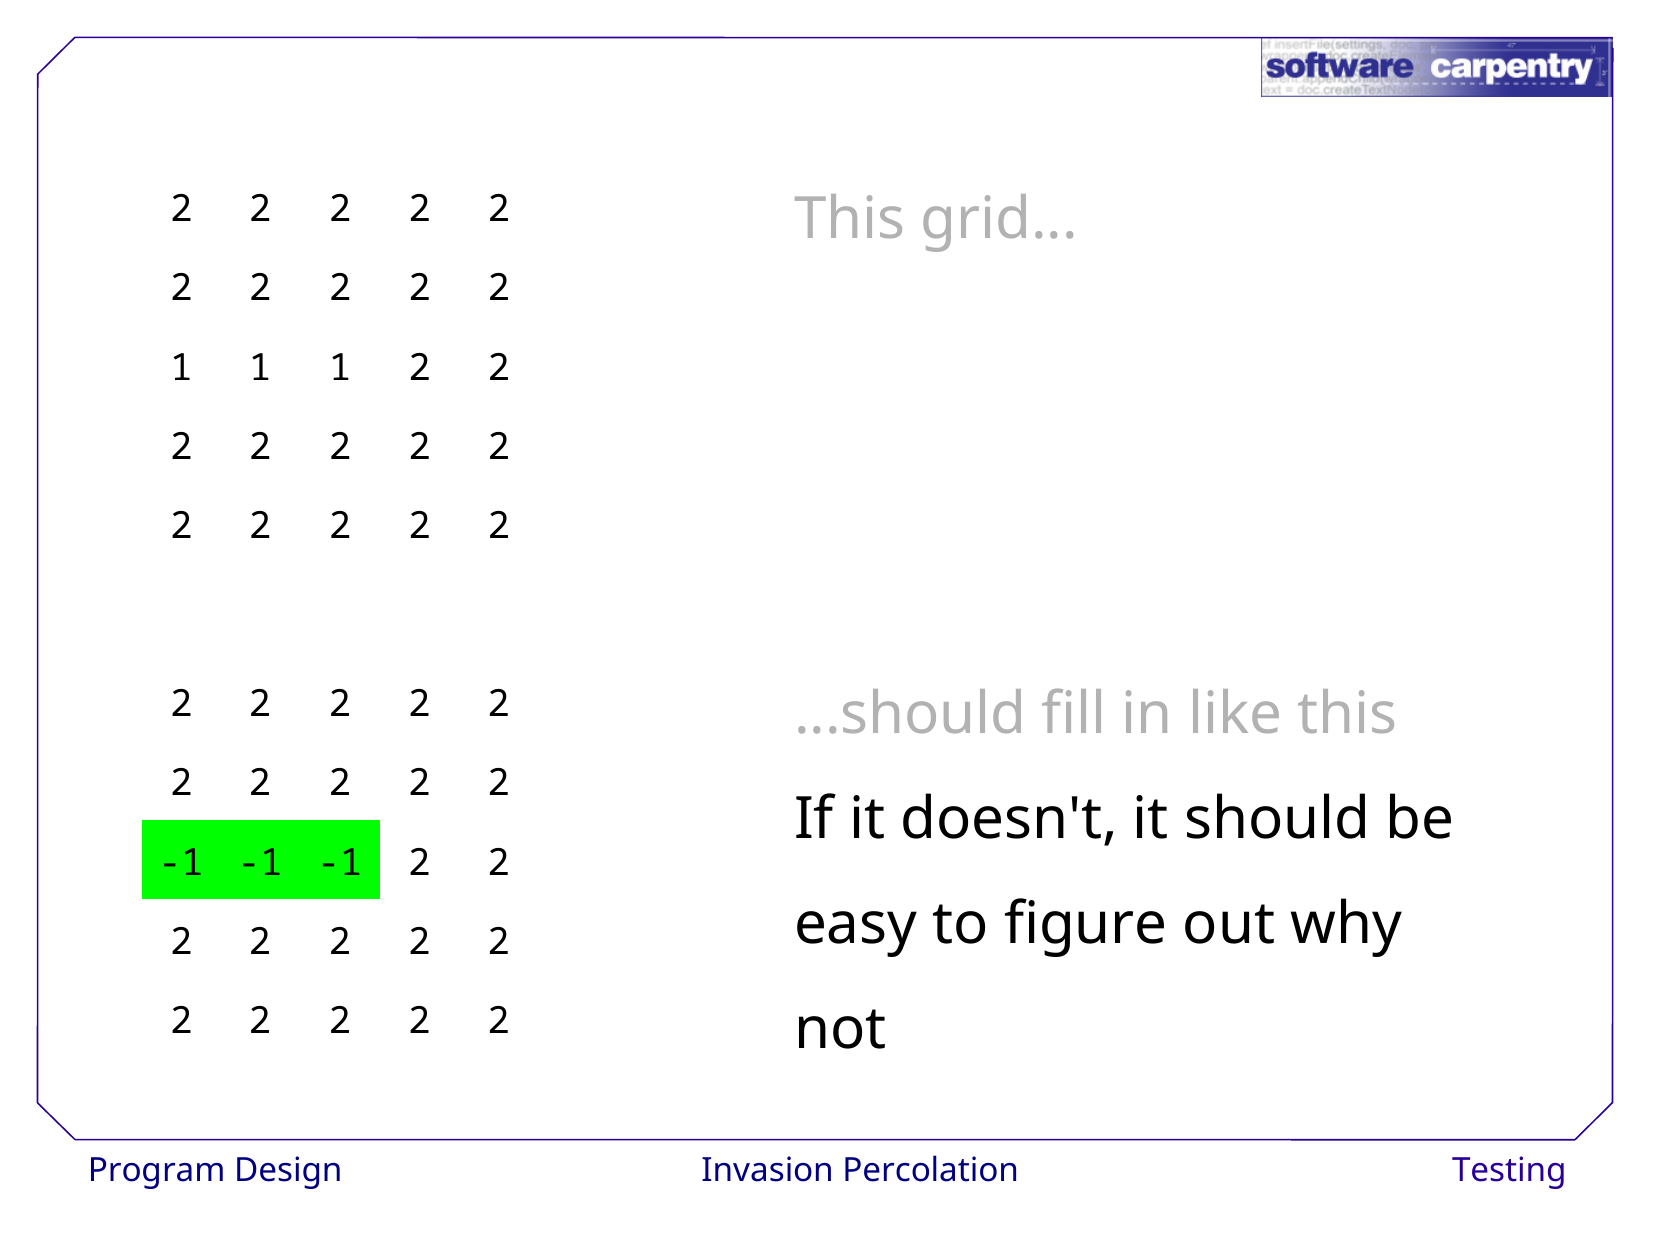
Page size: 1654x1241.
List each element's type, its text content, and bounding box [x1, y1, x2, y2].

table_header 2 [300, 166, 380, 245]
table_cell 2 [459, 404, 538, 483]
text_box ...should fill in like this If it doesn't, it should be easy to figure out why not [779, 632, 1509, 1069]
table_cell 2 [380, 326, 459, 404]
table_header 2 [459, 661, 538, 740]
table_cell 2 [300, 483, 380, 562]
table_cell 2 [459, 820, 538, 899]
table_cell 1 [300, 326, 380, 404]
table_cell 2 [380, 978, 459, 1057]
table_cell 2 [221, 404, 300, 483]
table_header 2 [380, 661, 459, 740]
table_header 2 [299, 661, 380, 740]
table_header 2 [221, 661, 299, 740]
table_cell 2 [380, 820, 459, 899]
table_cell 2 [142, 245, 221, 326]
table_cell 2 [142, 483, 221, 562]
table_cell 2 [142, 404, 221, 483]
table_cell 2 [142, 978, 221, 1057]
table_cell 2 [380, 899, 459, 978]
table_cell 1 [221, 326, 300, 404]
table_cell 2 [459, 740, 538, 820]
table_cell 2 [380, 483, 459, 562]
table_cell 2 [221, 899, 299, 978]
table_cell 2 [221, 483, 300, 562]
table_header 2 [142, 166, 221, 245]
table_cell -1 [299, 820, 380, 899]
table_cell 2 [300, 404, 380, 483]
table_header 2 [221, 166, 300, 245]
table_cell -1 [142, 820, 221, 899]
table_cell 2 [299, 740, 380, 820]
table_header 2 [380, 166, 459, 245]
table_cell 2 [142, 899, 221, 978]
table_cell -1 [221, 820, 299, 899]
table_cell 2 [300, 245, 380, 326]
table_cell 2 [221, 740, 299, 820]
table_cell 2 [459, 978, 538, 1057]
table_cell 2 [459, 483, 538, 562]
table_cell 2 [221, 245, 300, 326]
table_cell 2 [299, 899, 380, 978]
text_box This grid... [779, 138, 1509, 259]
table_header 2 [142, 661, 221, 740]
table_cell 2 [380, 740, 459, 820]
table_cell 2 [142, 740, 221, 820]
table_cell 2 [380, 404, 459, 483]
table_cell 2 [459, 899, 538, 978]
table_cell 1 [142, 326, 221, 404]
table_cell 2 [299, 978, 380, 1057]
table_cell 2 [459, 245, 538, 326]
picture [1261, 39, 1613, 97]
table_header 2 [459, 166, 538, 245]
table_cell 2 [459, 326, 538, 404]
table_cell 2 [380, 245, 459, 326]
table_cell 2 [221, 978, 299, 1057]
